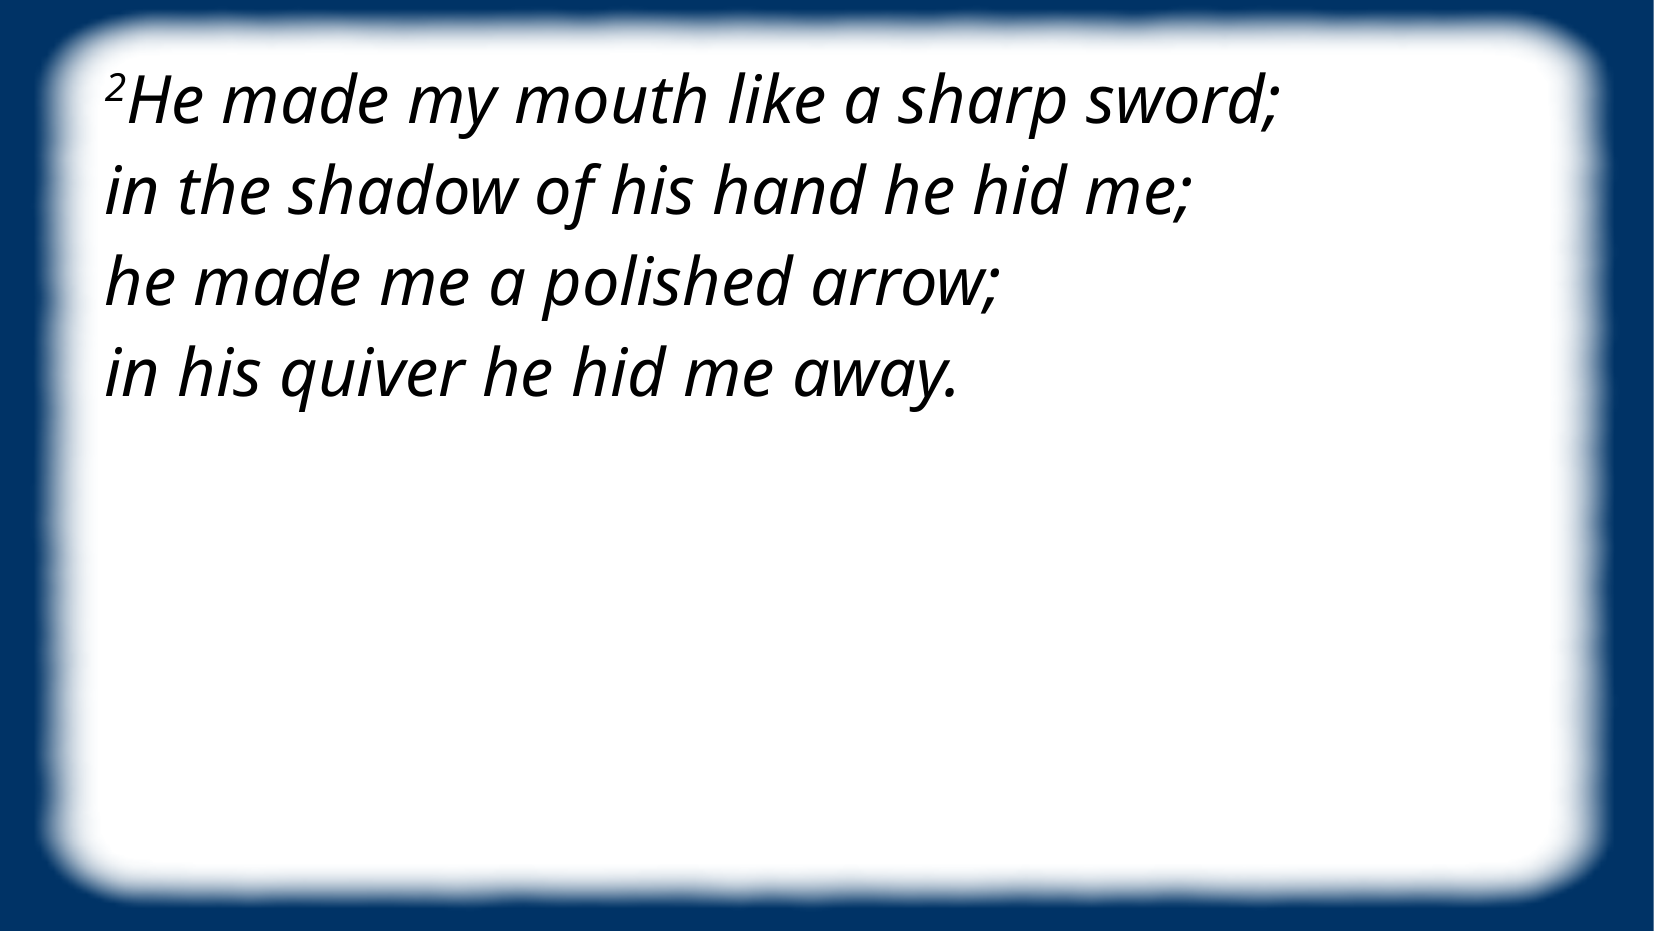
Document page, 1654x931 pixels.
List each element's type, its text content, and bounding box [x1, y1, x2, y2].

text_box 2He made my mouth like a sharp sword; in the shadow of his hand he hid me; he made me a polished arrow; in his quiver he hid me away. [90, 45, 1561, 415]
picture [0, 0, 1654, 931]
